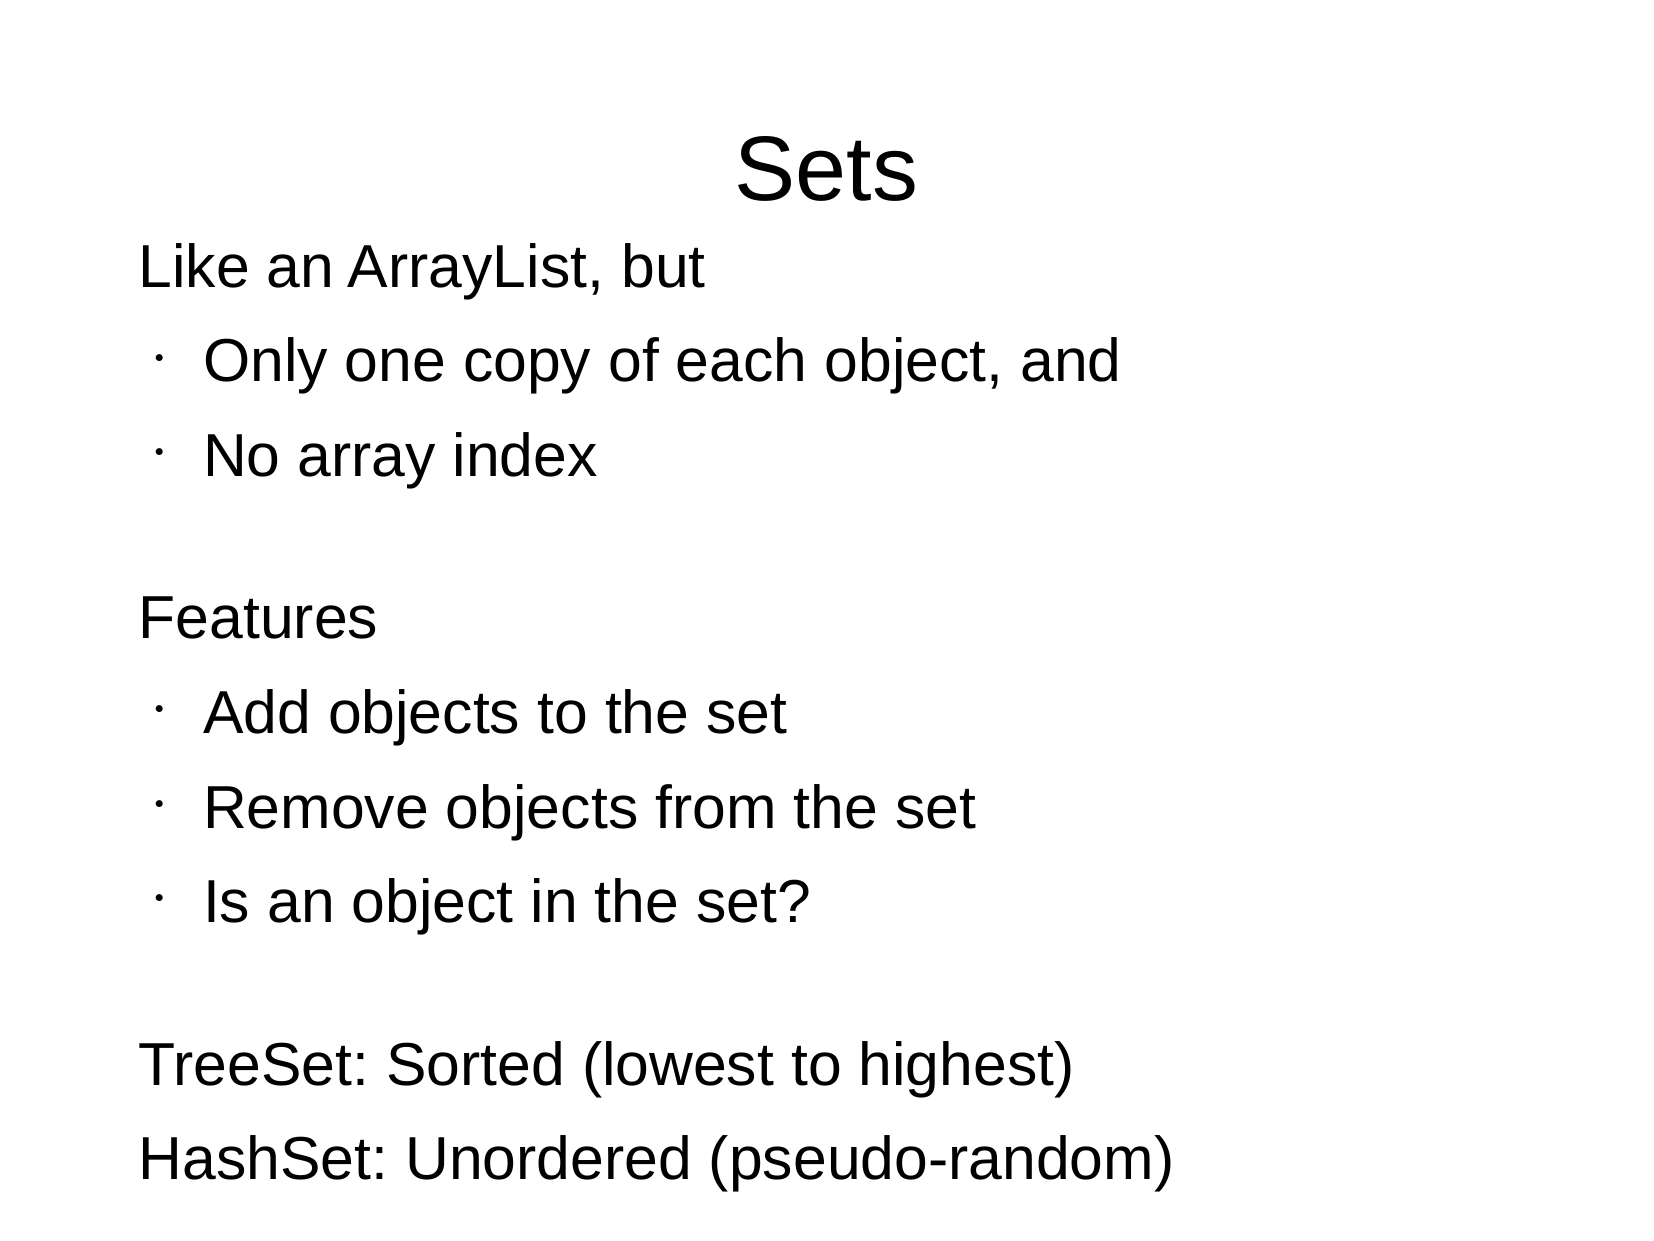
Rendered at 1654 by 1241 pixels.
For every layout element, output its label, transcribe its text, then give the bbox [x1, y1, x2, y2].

list Like an ArrayList, but Only one copy of each object, and No array index Features Add objects to the set Remove objects from the set Is an object in the set? TreeSet: Sorted (lowest to highest) HashSet: Unordered (pseudo-random) [123, 225, 1530, 1201]
title Sets [123, 110, 1530, 225]
